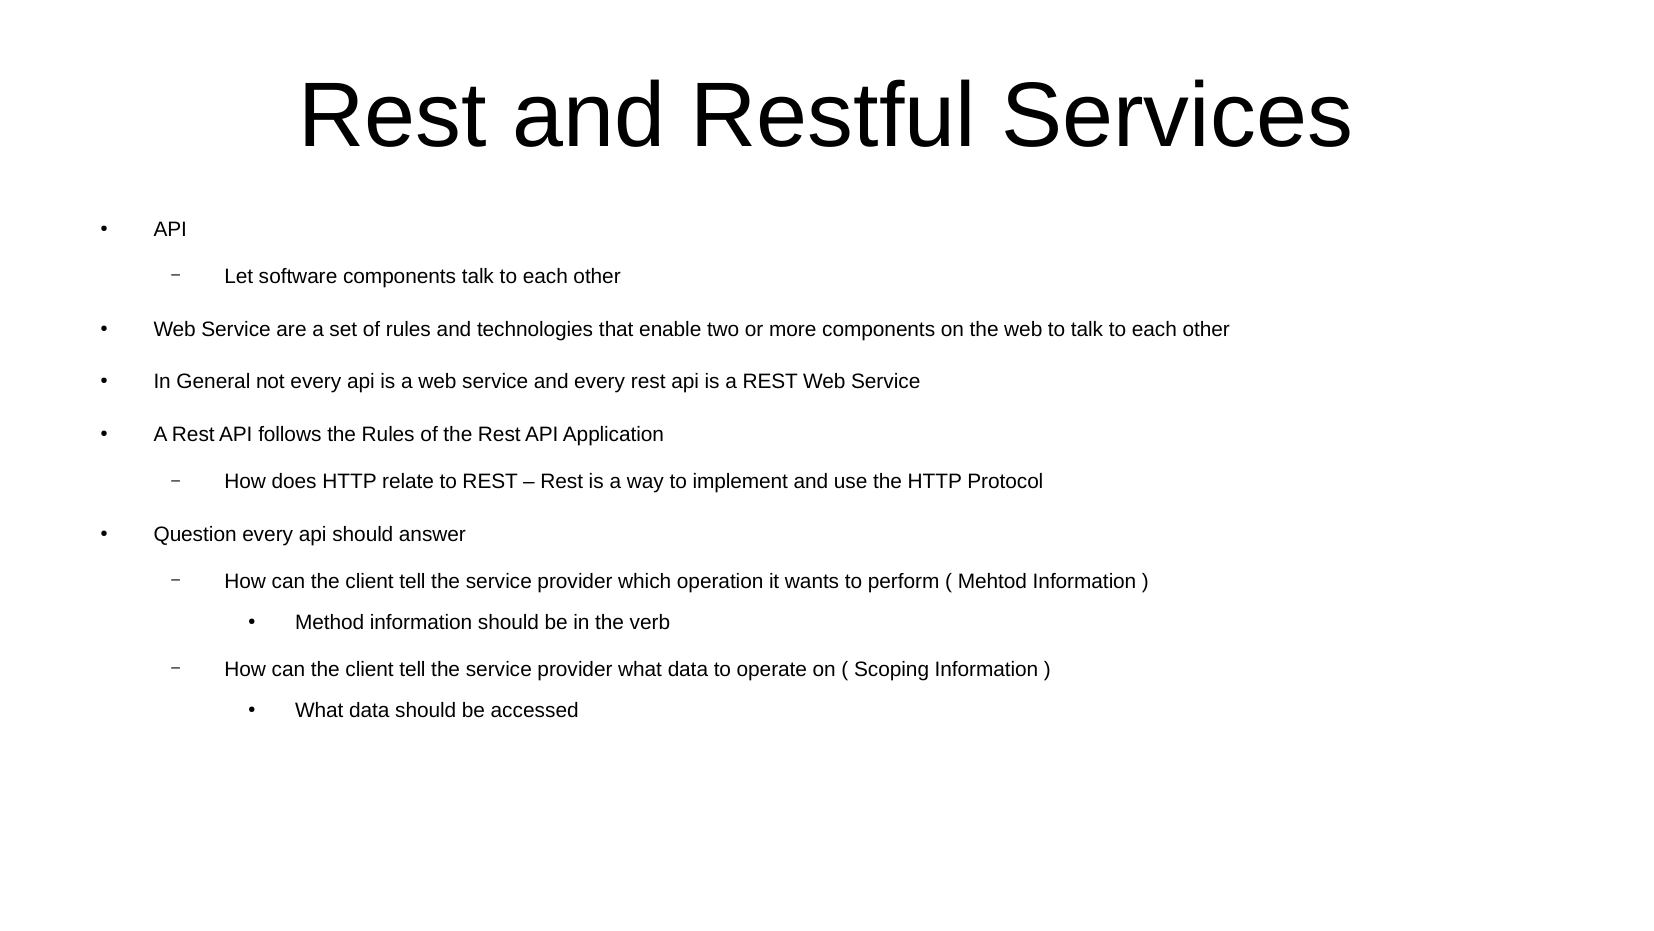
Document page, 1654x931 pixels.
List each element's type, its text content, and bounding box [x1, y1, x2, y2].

title Rest and Restful Services [82, 37, 1571, 193]
list API Let software components talk to each other Web Service are a set of rules and technologies that enable two or more components on the web to talk to each other In General not every api is a web service and every rest api is a REST Web Service A Rest API follows the Rules of the Rest API Application How does HTTP relate to REST – Rest is a way to implement and use the HTTP Protocol Question every api should answer How can the client tell the service provider which operation it wants to perform ( Mehtod Information ) Method information should be in the verb How can the client tell the service provider what data to operate on ( Scoping Information ) What data should be accessed [82, 217, 1636, 916]
